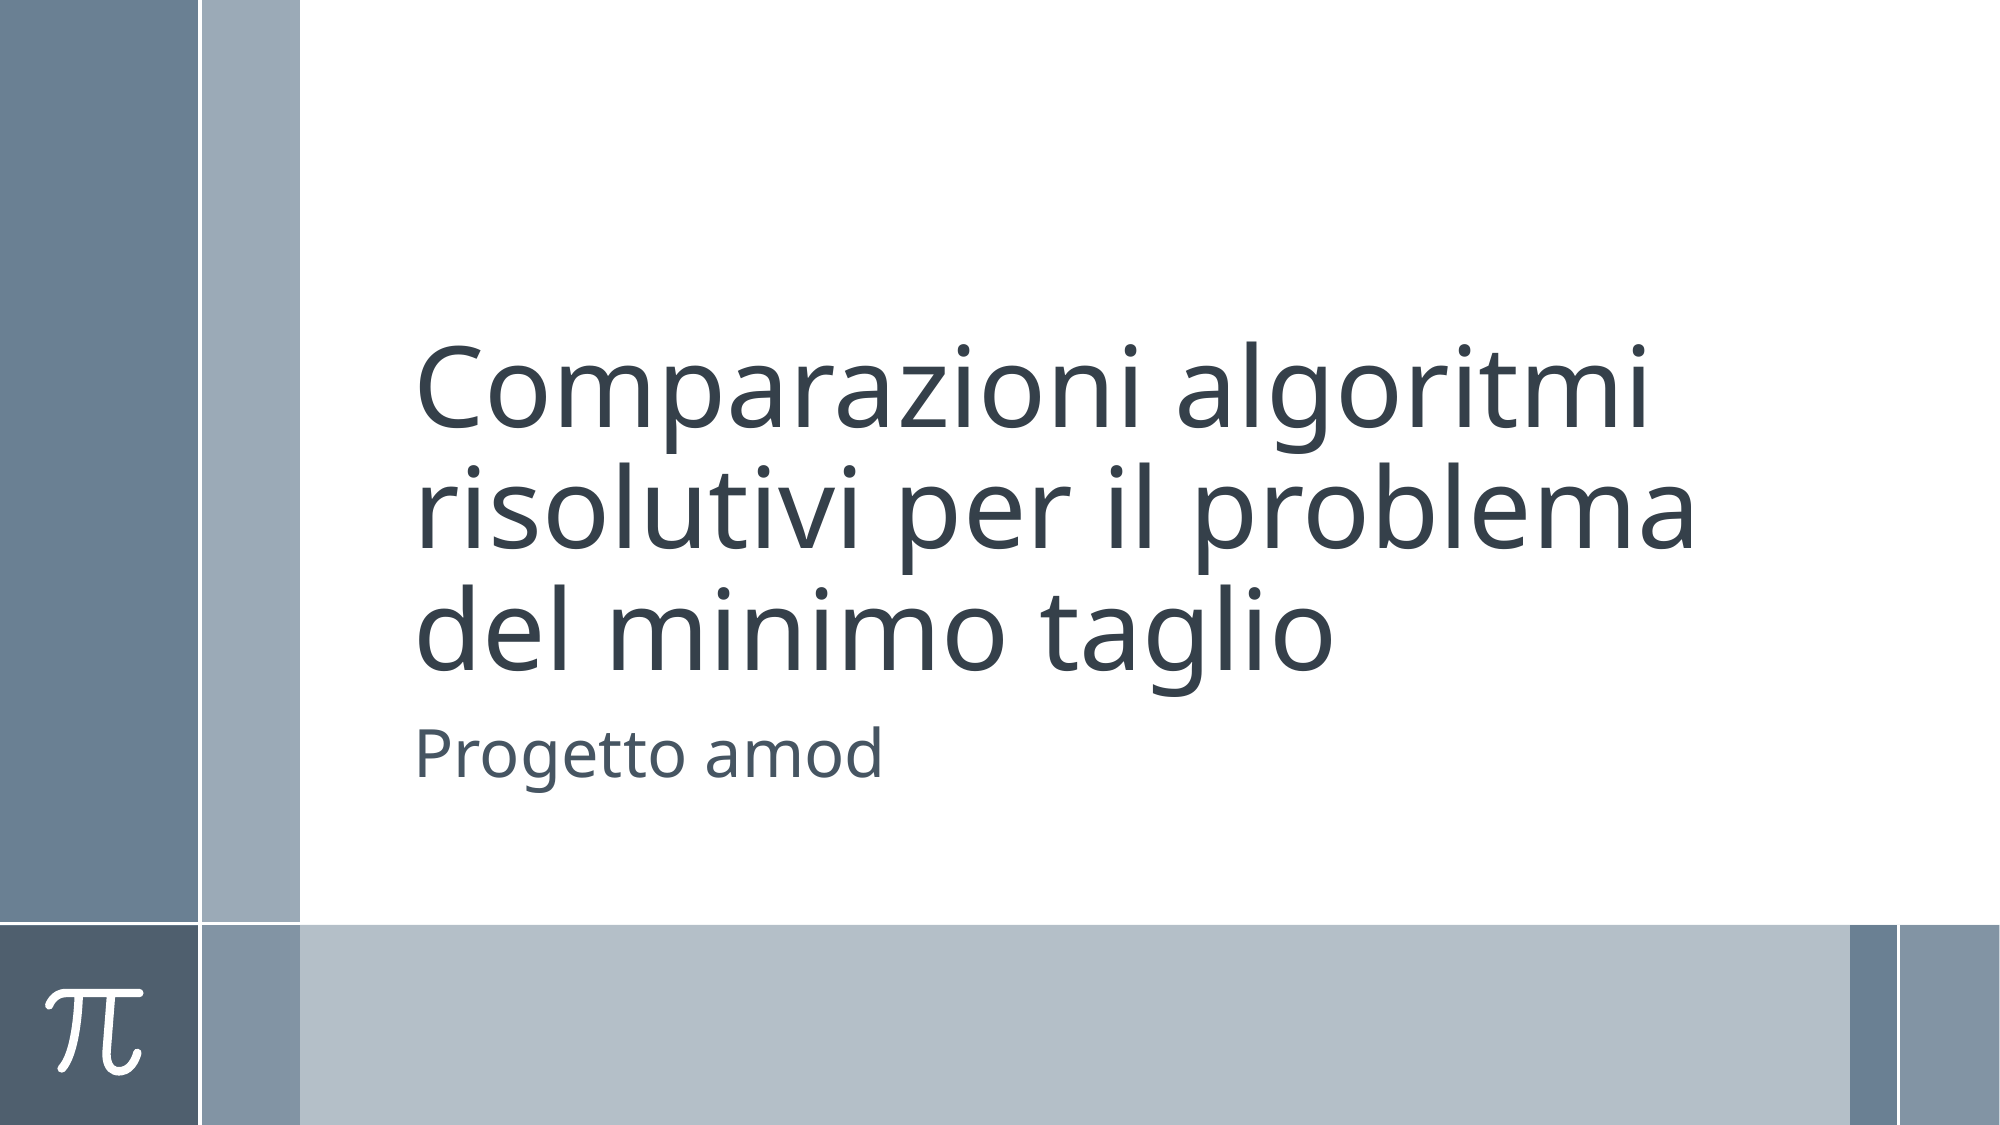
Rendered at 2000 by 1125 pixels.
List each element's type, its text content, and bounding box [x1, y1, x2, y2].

subtitle Progetto amod [398, 712, 1632, 896]
title Comparazioni algoritmi risolutivi per il problema del minimo taglio [398, 262, 1765, 703]
